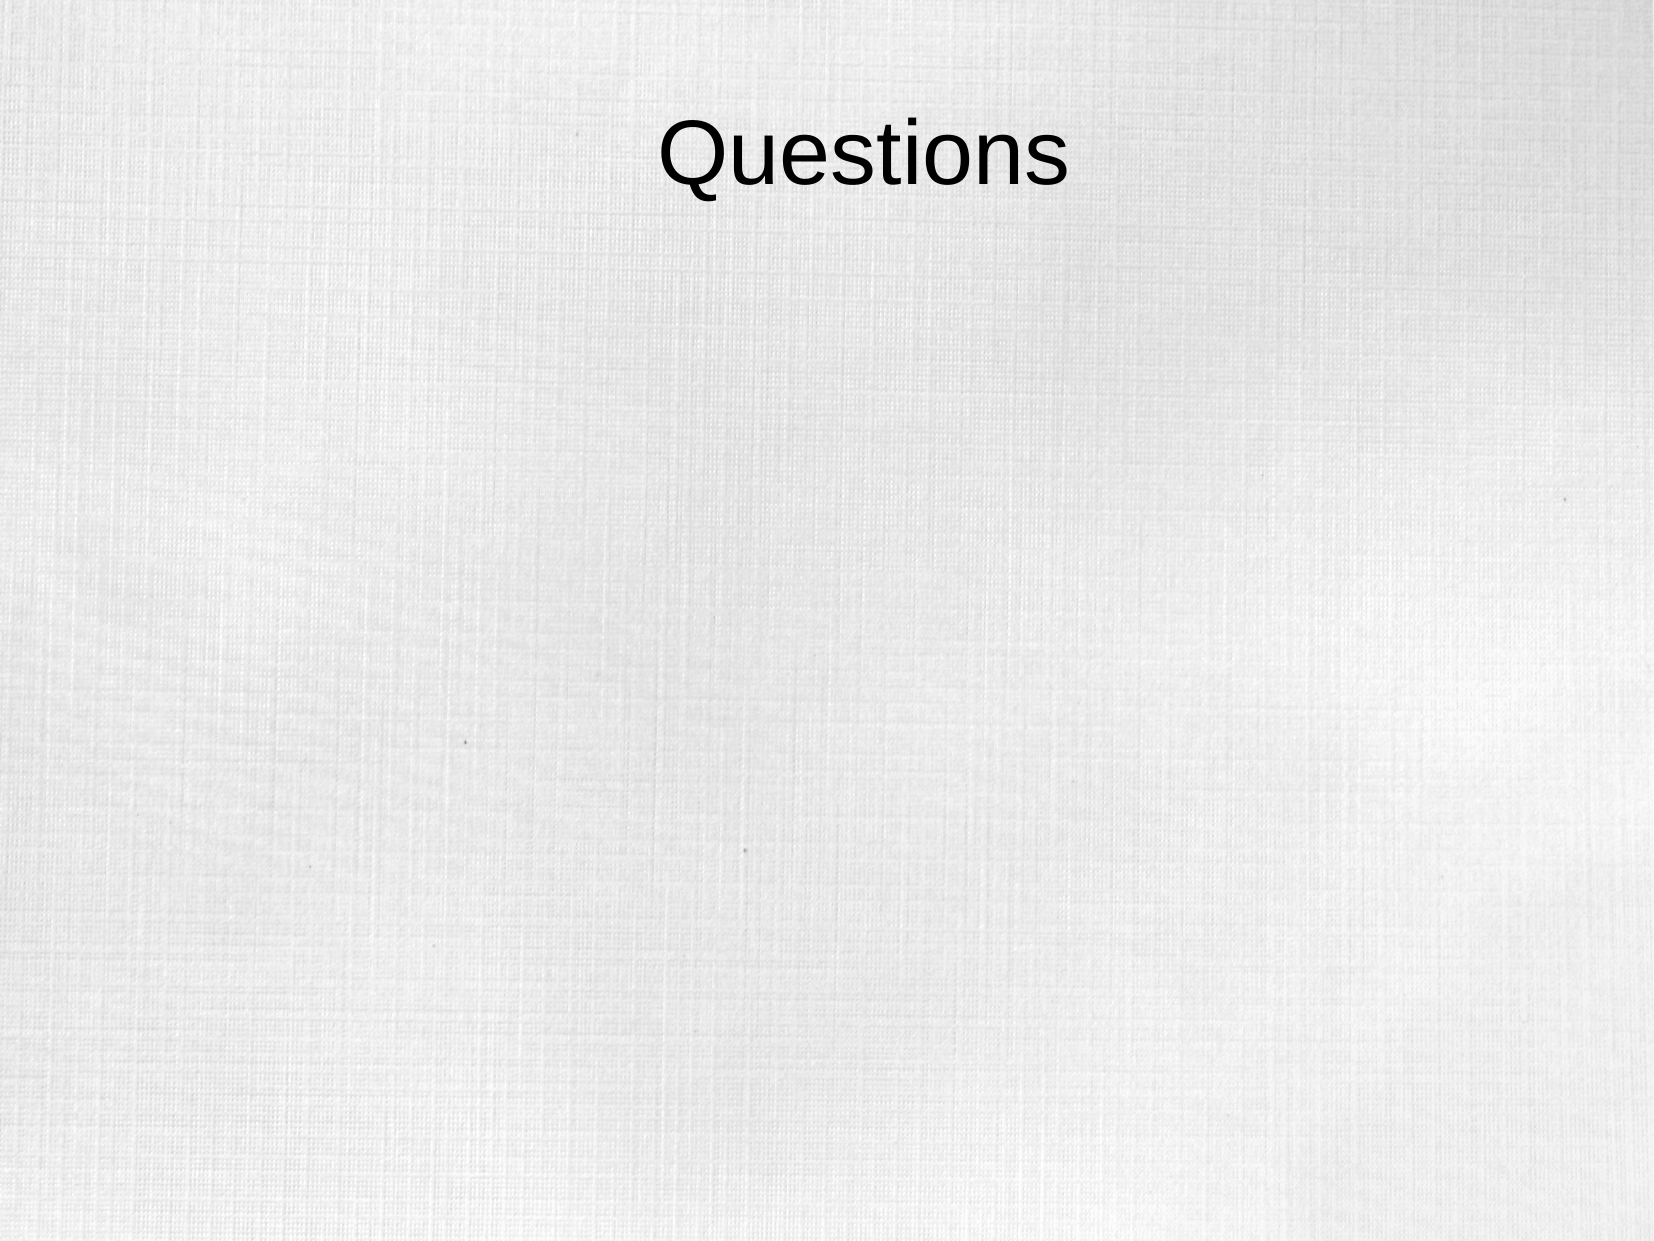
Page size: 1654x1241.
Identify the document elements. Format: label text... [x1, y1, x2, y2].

title Questions [82, 49, 1571, 257]
picture [0, 0, 1654, 1241]
